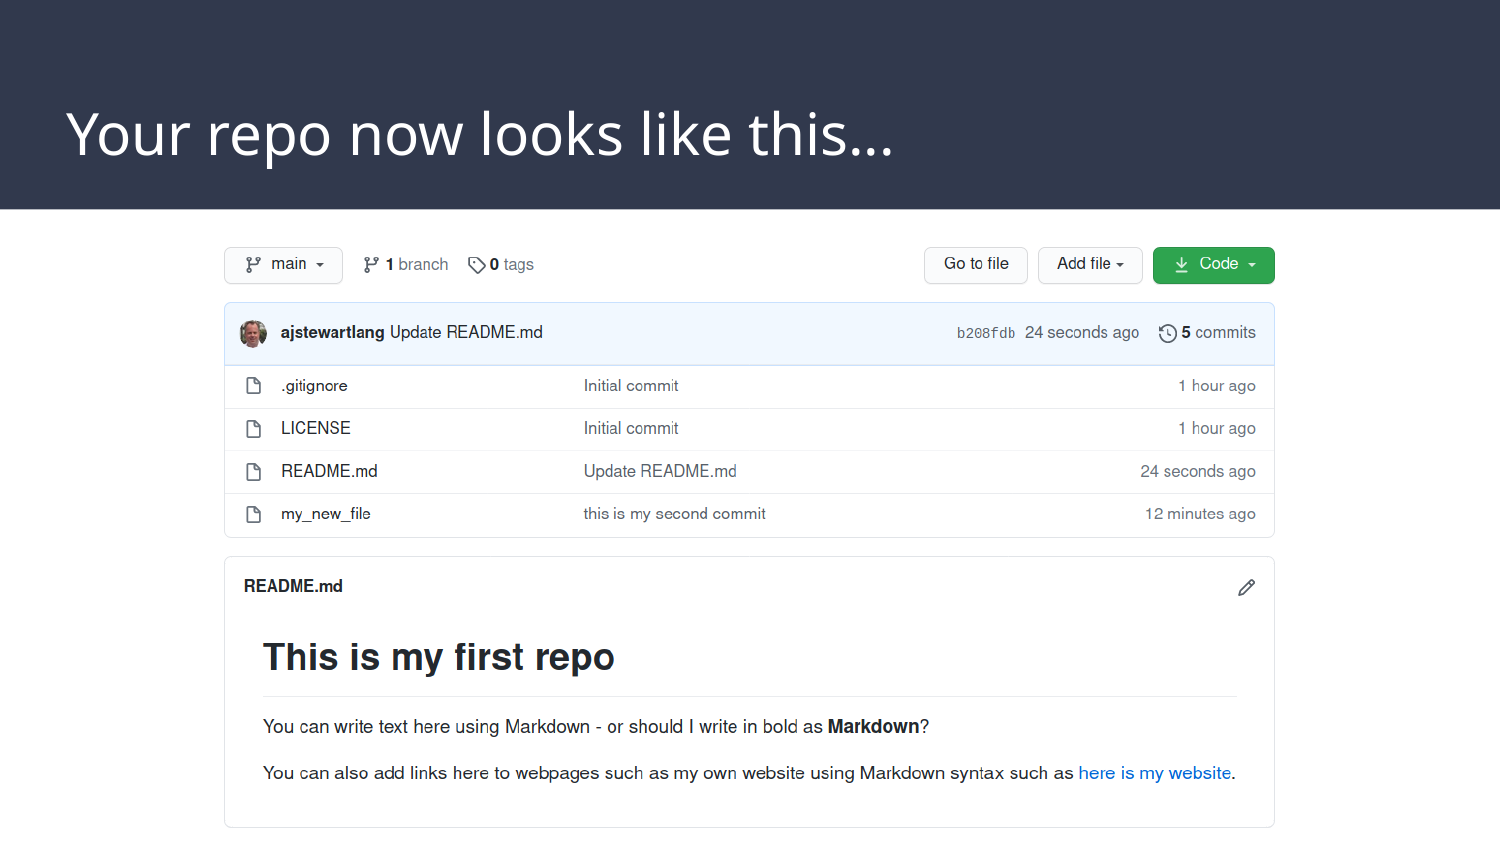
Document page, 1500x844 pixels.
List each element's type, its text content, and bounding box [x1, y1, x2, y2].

picture [209, 225, 1291, 836]
title Your repo now looks like this... [51, 82, 1449, 185]
